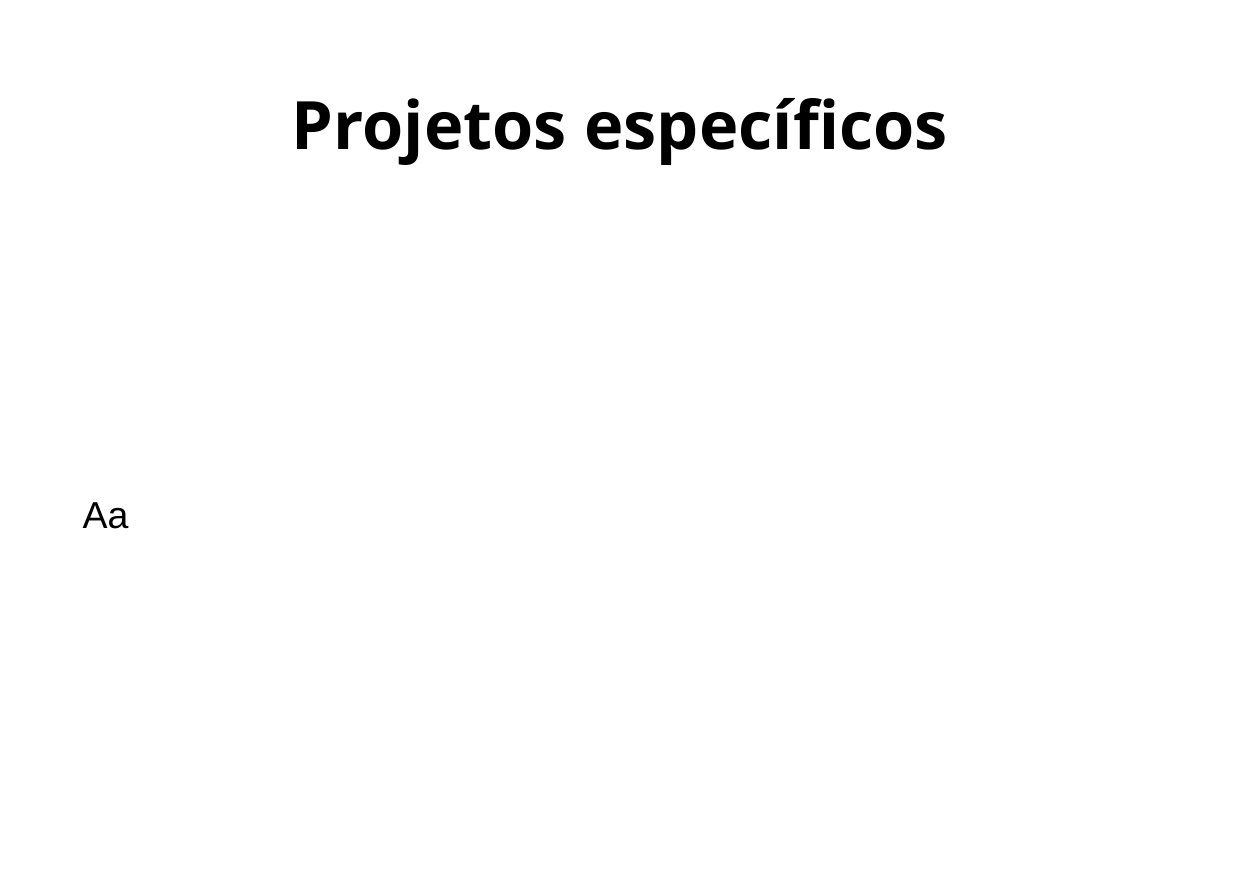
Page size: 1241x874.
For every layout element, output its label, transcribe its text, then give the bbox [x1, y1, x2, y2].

text_box Aa [90, 505, 99, 518]
text_box Projetos específicos [58, 82, 1181, 163]
text_box Aa [82, 491, 1158, 537]
